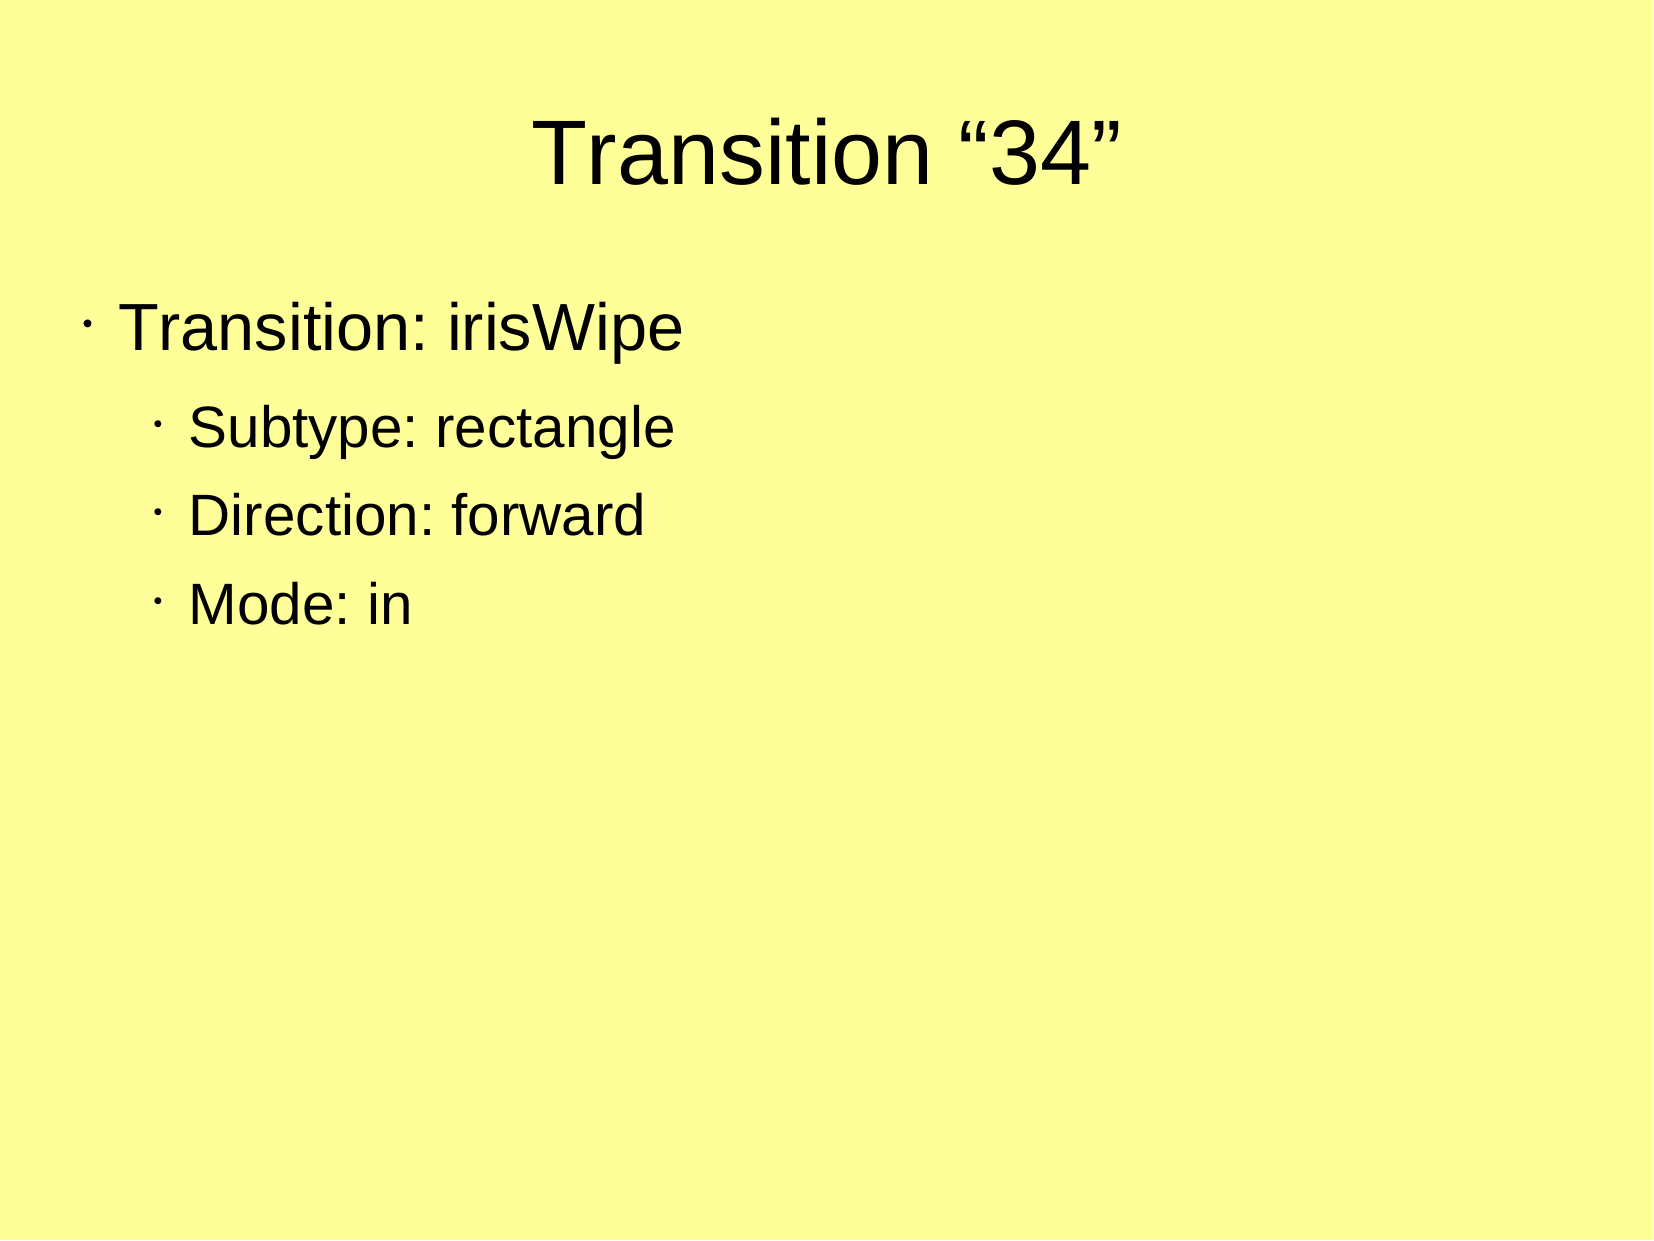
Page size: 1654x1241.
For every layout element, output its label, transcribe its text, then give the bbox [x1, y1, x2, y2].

title Transition “34” [82, 49, 1571, 257]
list Transition: irisWipe Subtype: rectangle Direction: forward Mode: in [82, 290, 1571, 1080]
